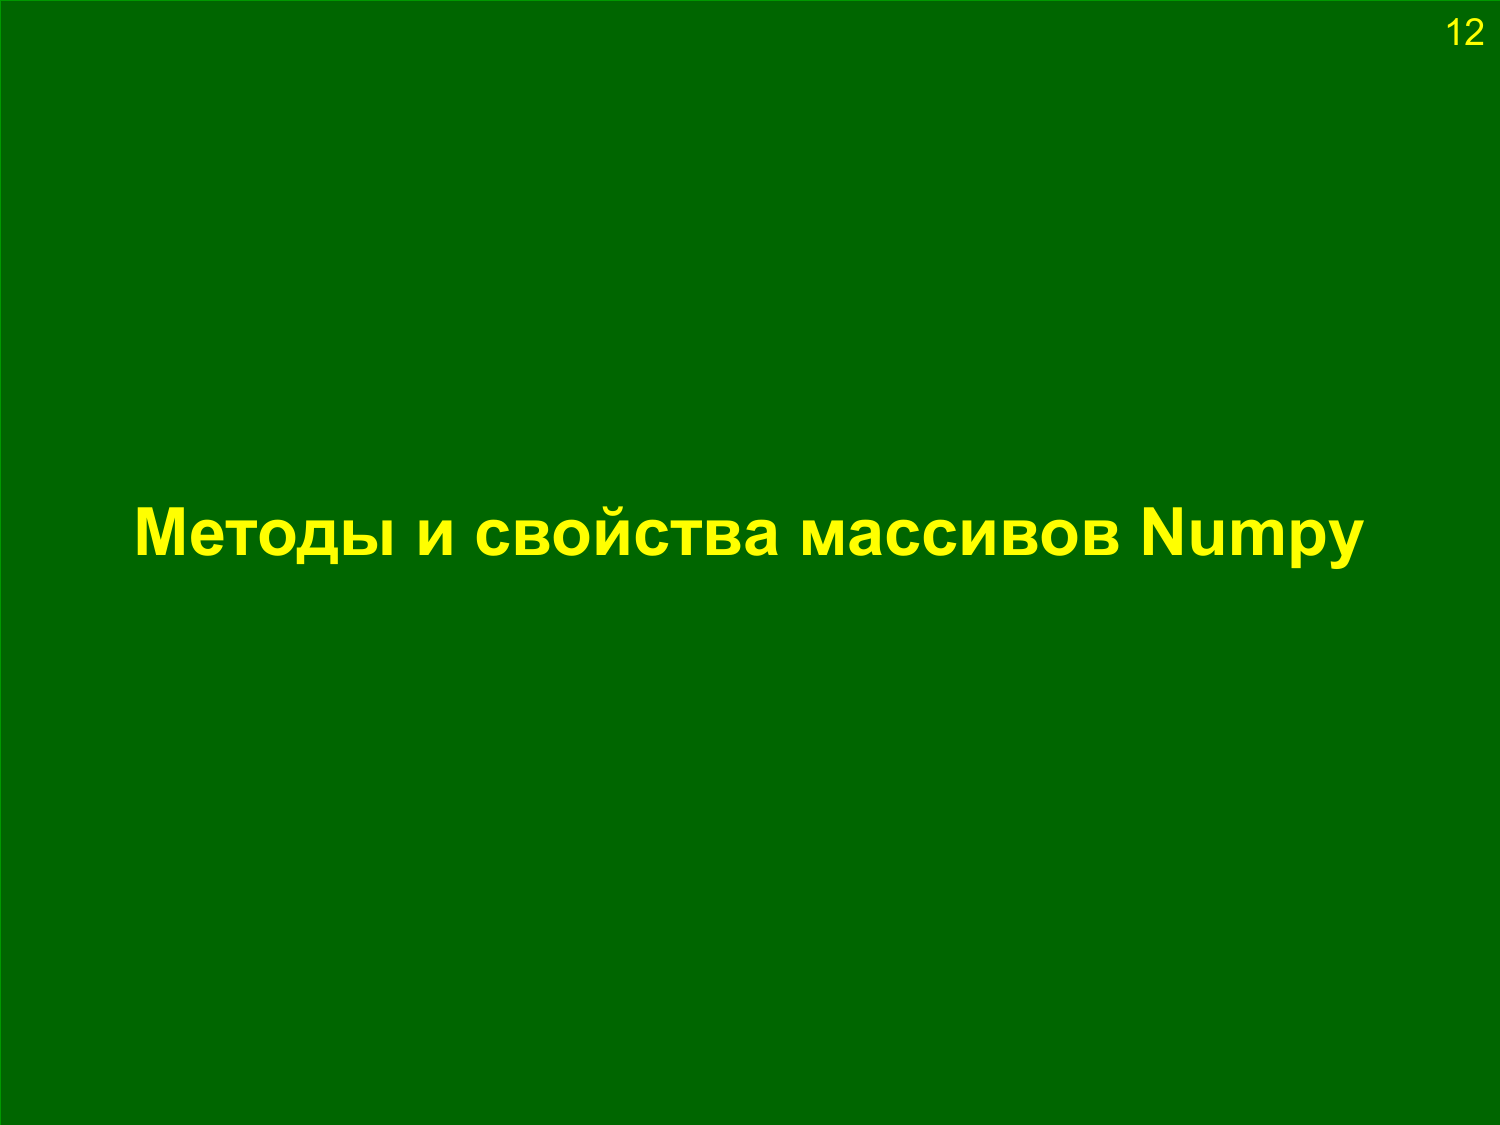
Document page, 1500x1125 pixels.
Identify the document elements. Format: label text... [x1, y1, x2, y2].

title Методы и свойства массивов Numpy [75, 419, 1426, 645]
